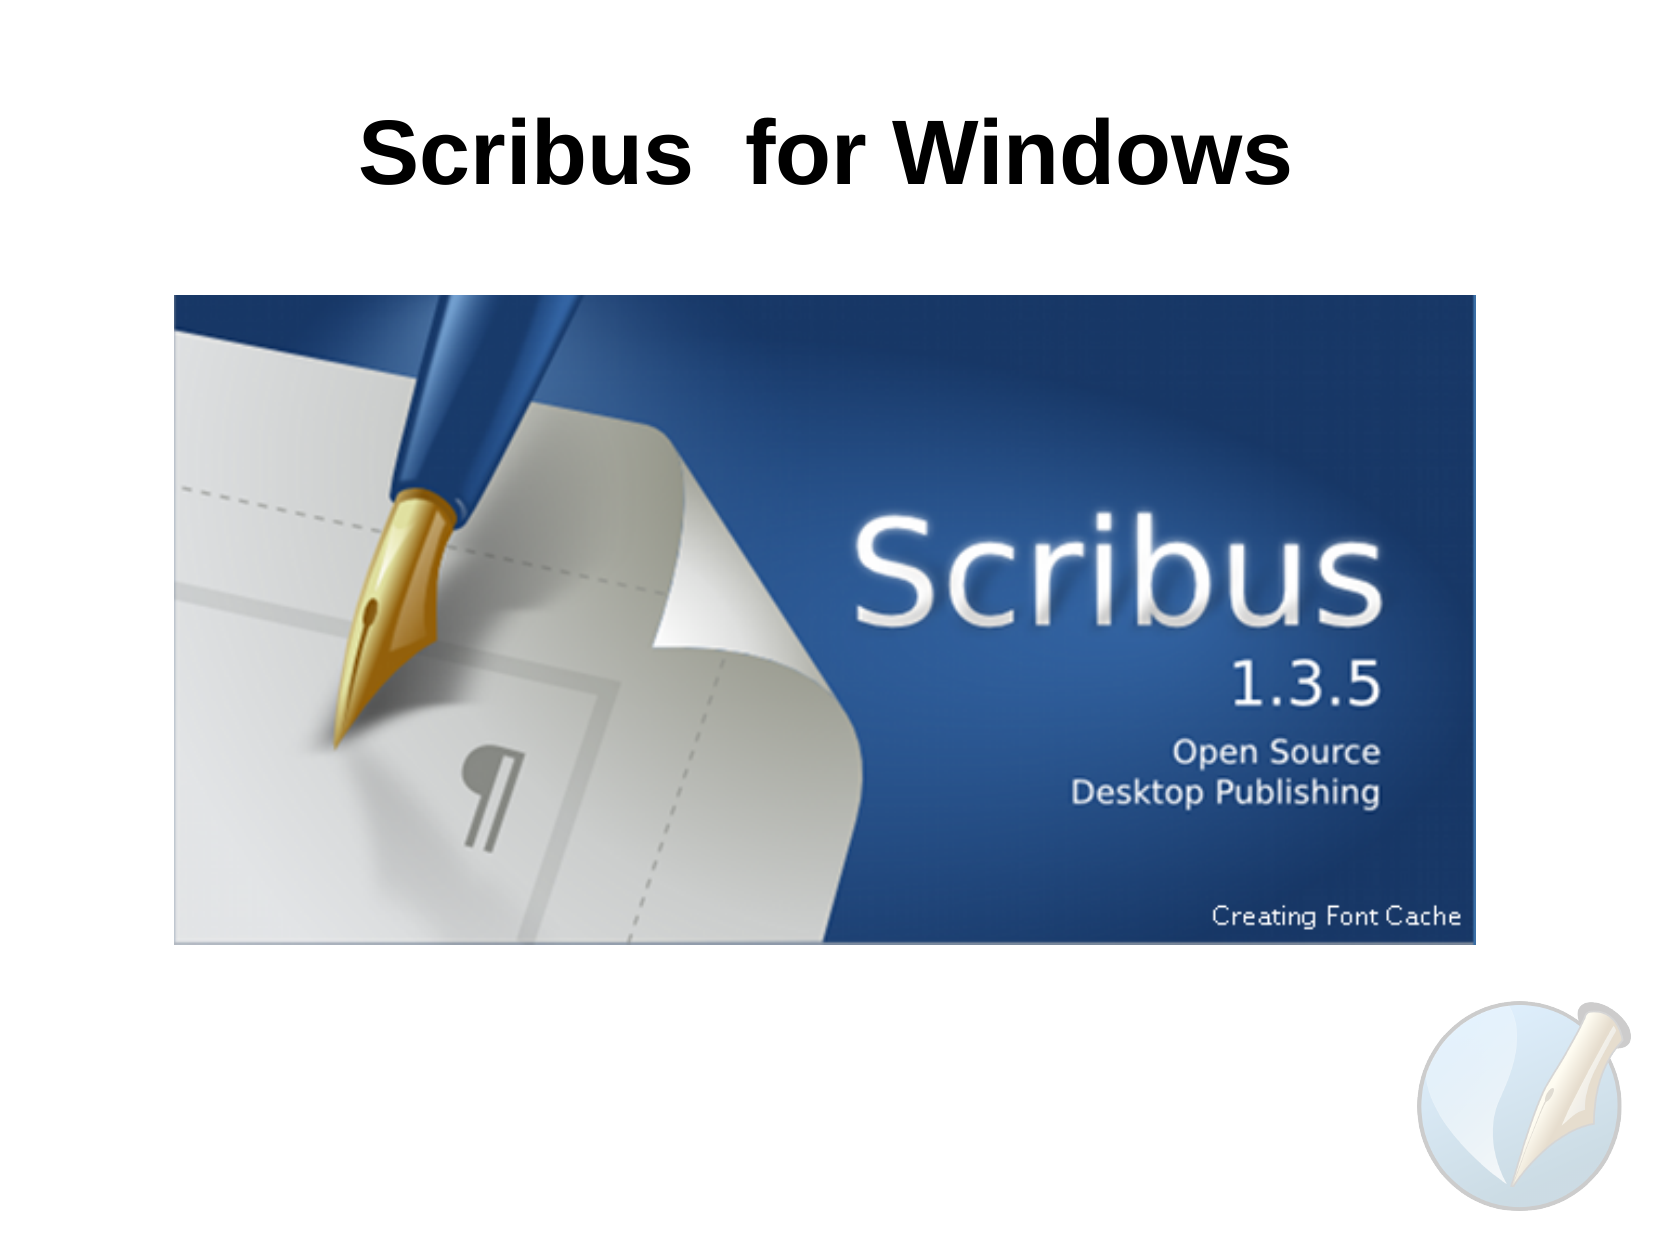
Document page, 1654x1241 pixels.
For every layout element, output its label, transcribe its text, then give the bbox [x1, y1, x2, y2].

picture [174, 295, 1476, 945]
title Scribus for Windows [82, 56, 1571, 250]
